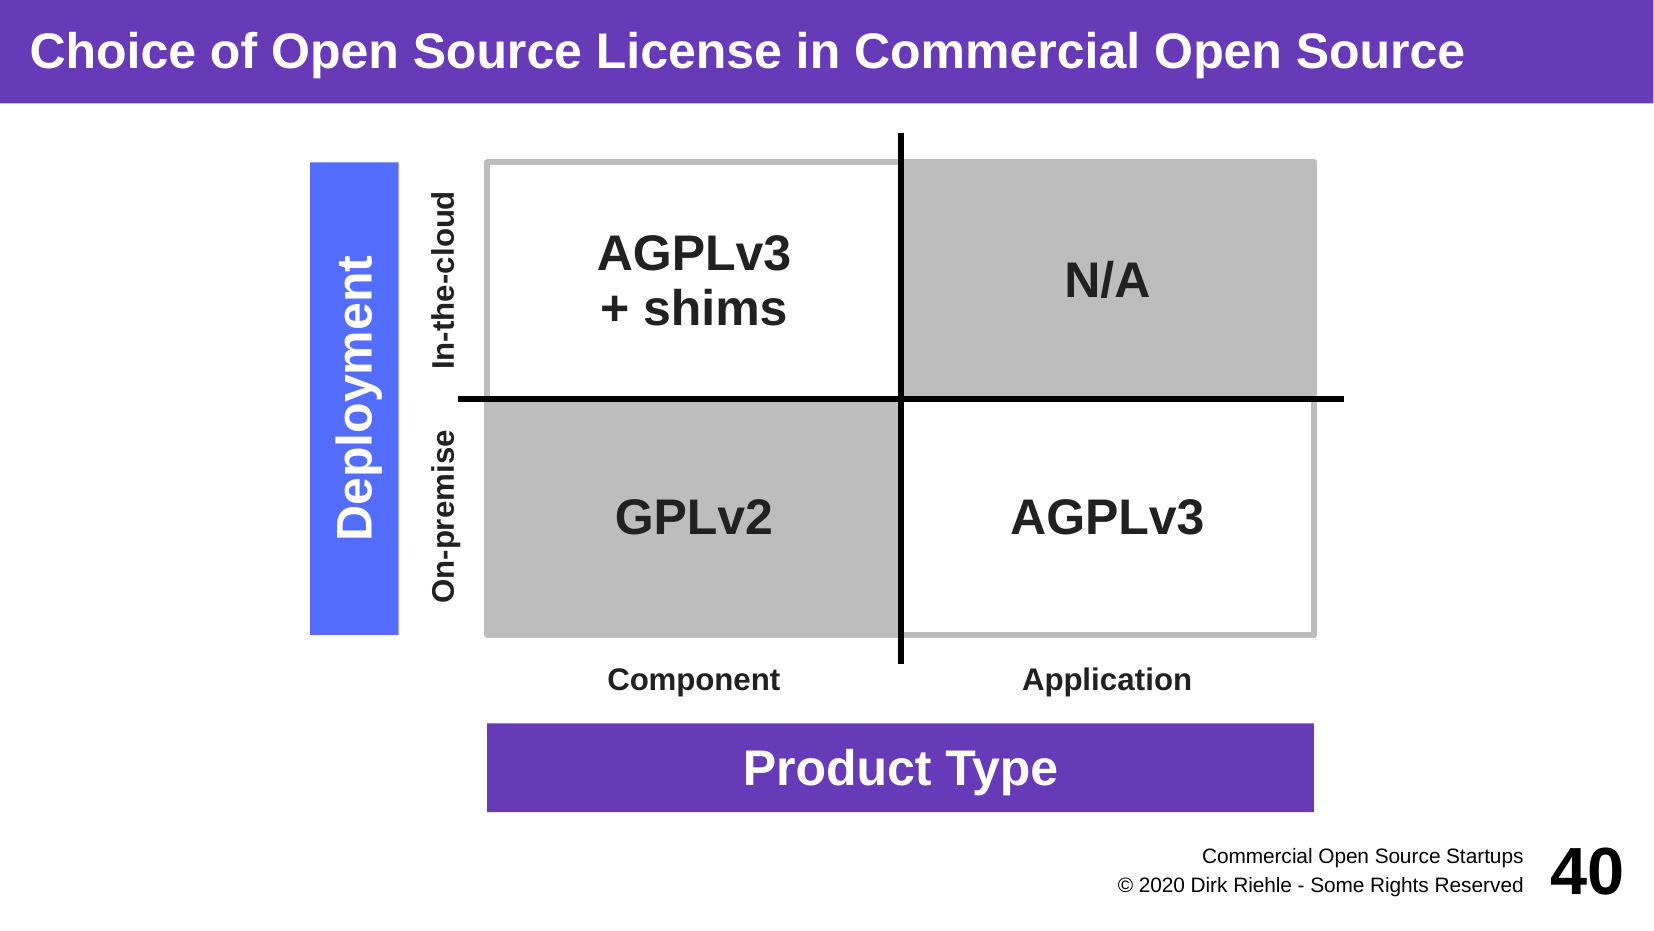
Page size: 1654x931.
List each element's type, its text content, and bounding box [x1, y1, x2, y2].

text_box On-premise [399, 399, 484, 635]
title Choice of Open Source License in Commercial Open Source [0, 0, 1654, 104]
text_box N/A [904, 165, 1311, 396]
text_box AGPLv3 + shims [490, 165, 898, 396]
text_box AGPLv3 [904, 402, 1311, 632]
text_box Product Type [487, 723, 1314, 813]
text_box In-the-cloud [399, 162, 484, 399]
text_box Component [487, 638, 900, 723]
text_box Application [900, 638, 1314, 723]
text_box Deployment [310, 162, 399, 635]
text_box GPLv2 [490, 402, 898, 632]
